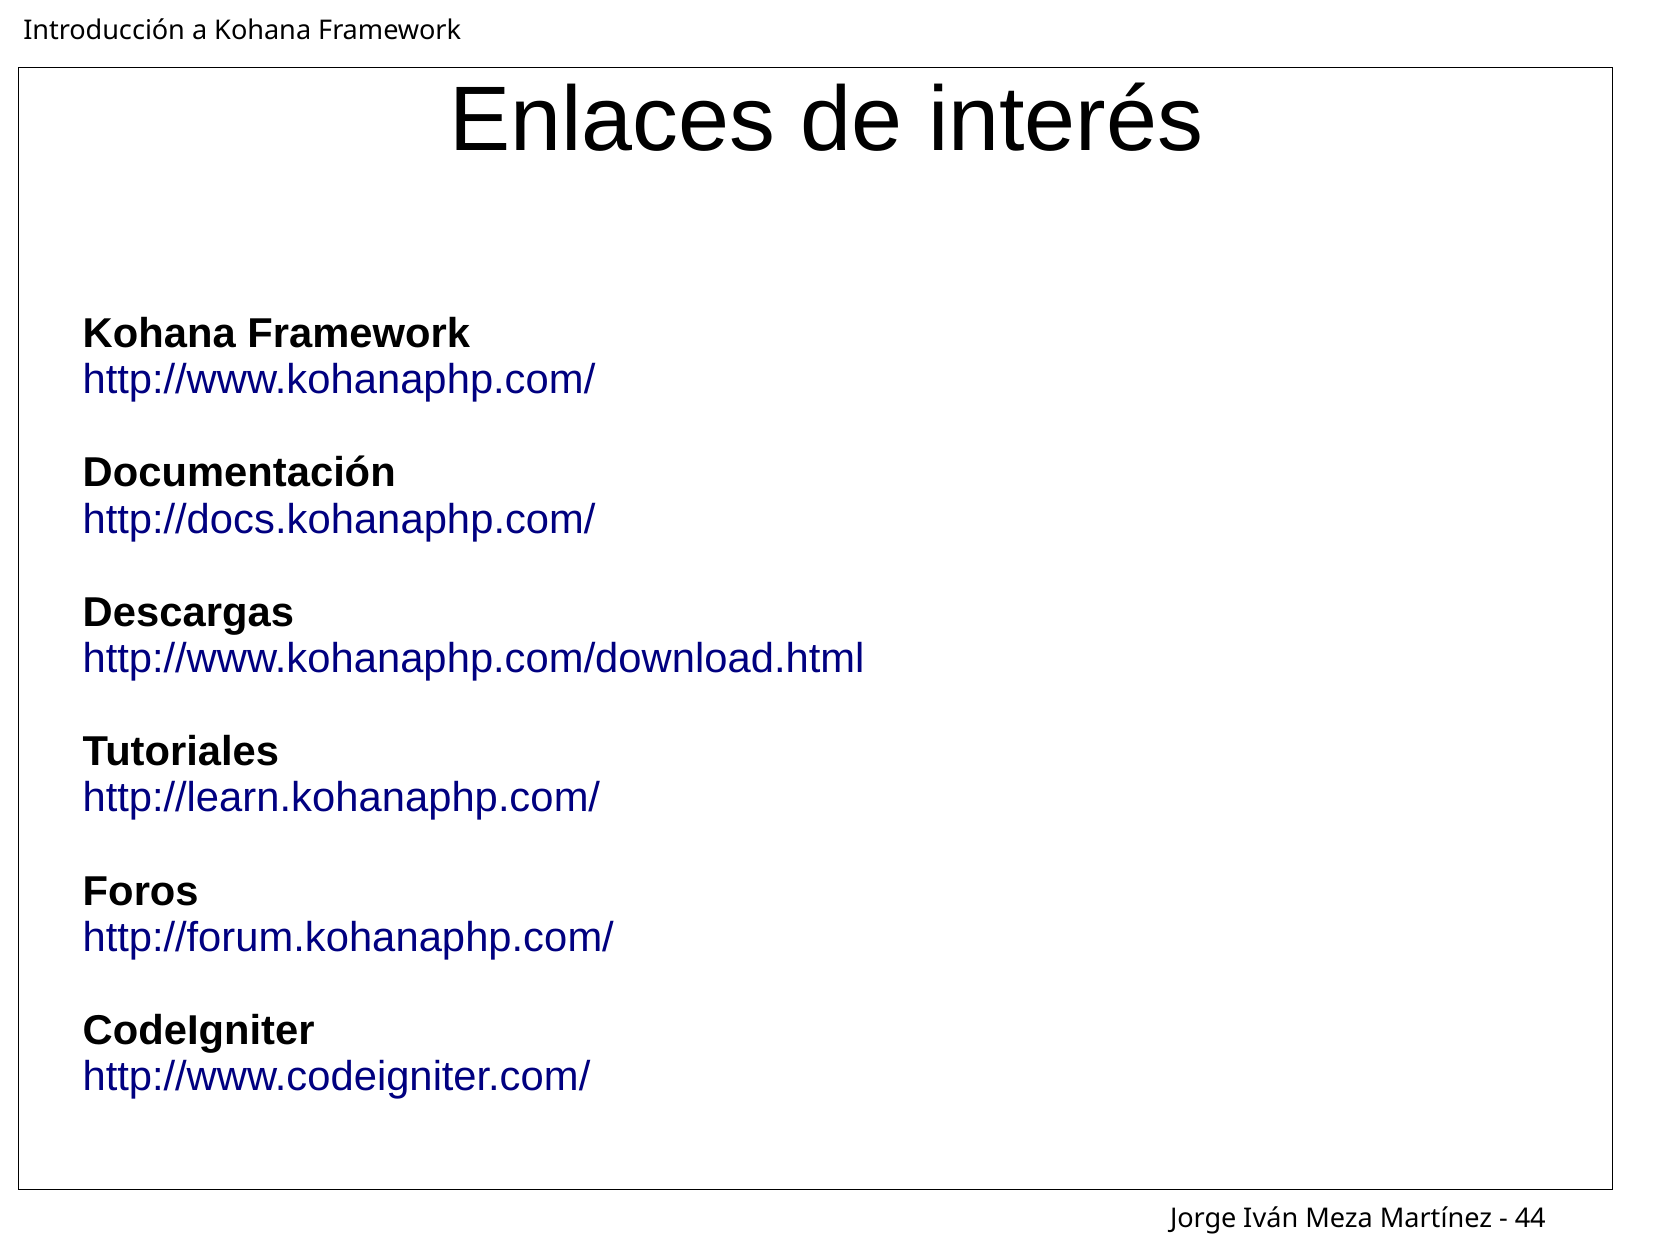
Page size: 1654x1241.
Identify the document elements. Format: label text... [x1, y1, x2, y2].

title Enlaces de interés [82, 45, 1571, 238]
subtitle Kohana Framework http://www.kohanaphp.com/ Documentación http://docs.kohanaphp.com/ Descargas http://www.kohanaphp.com/download.html Tutoriales http://learn.kohanaphp.com/ Foros http://forum.kohanaphp.com/ CodeIgniter http://www.codeigniter.com/ [82, 244, 1571, 1165]
